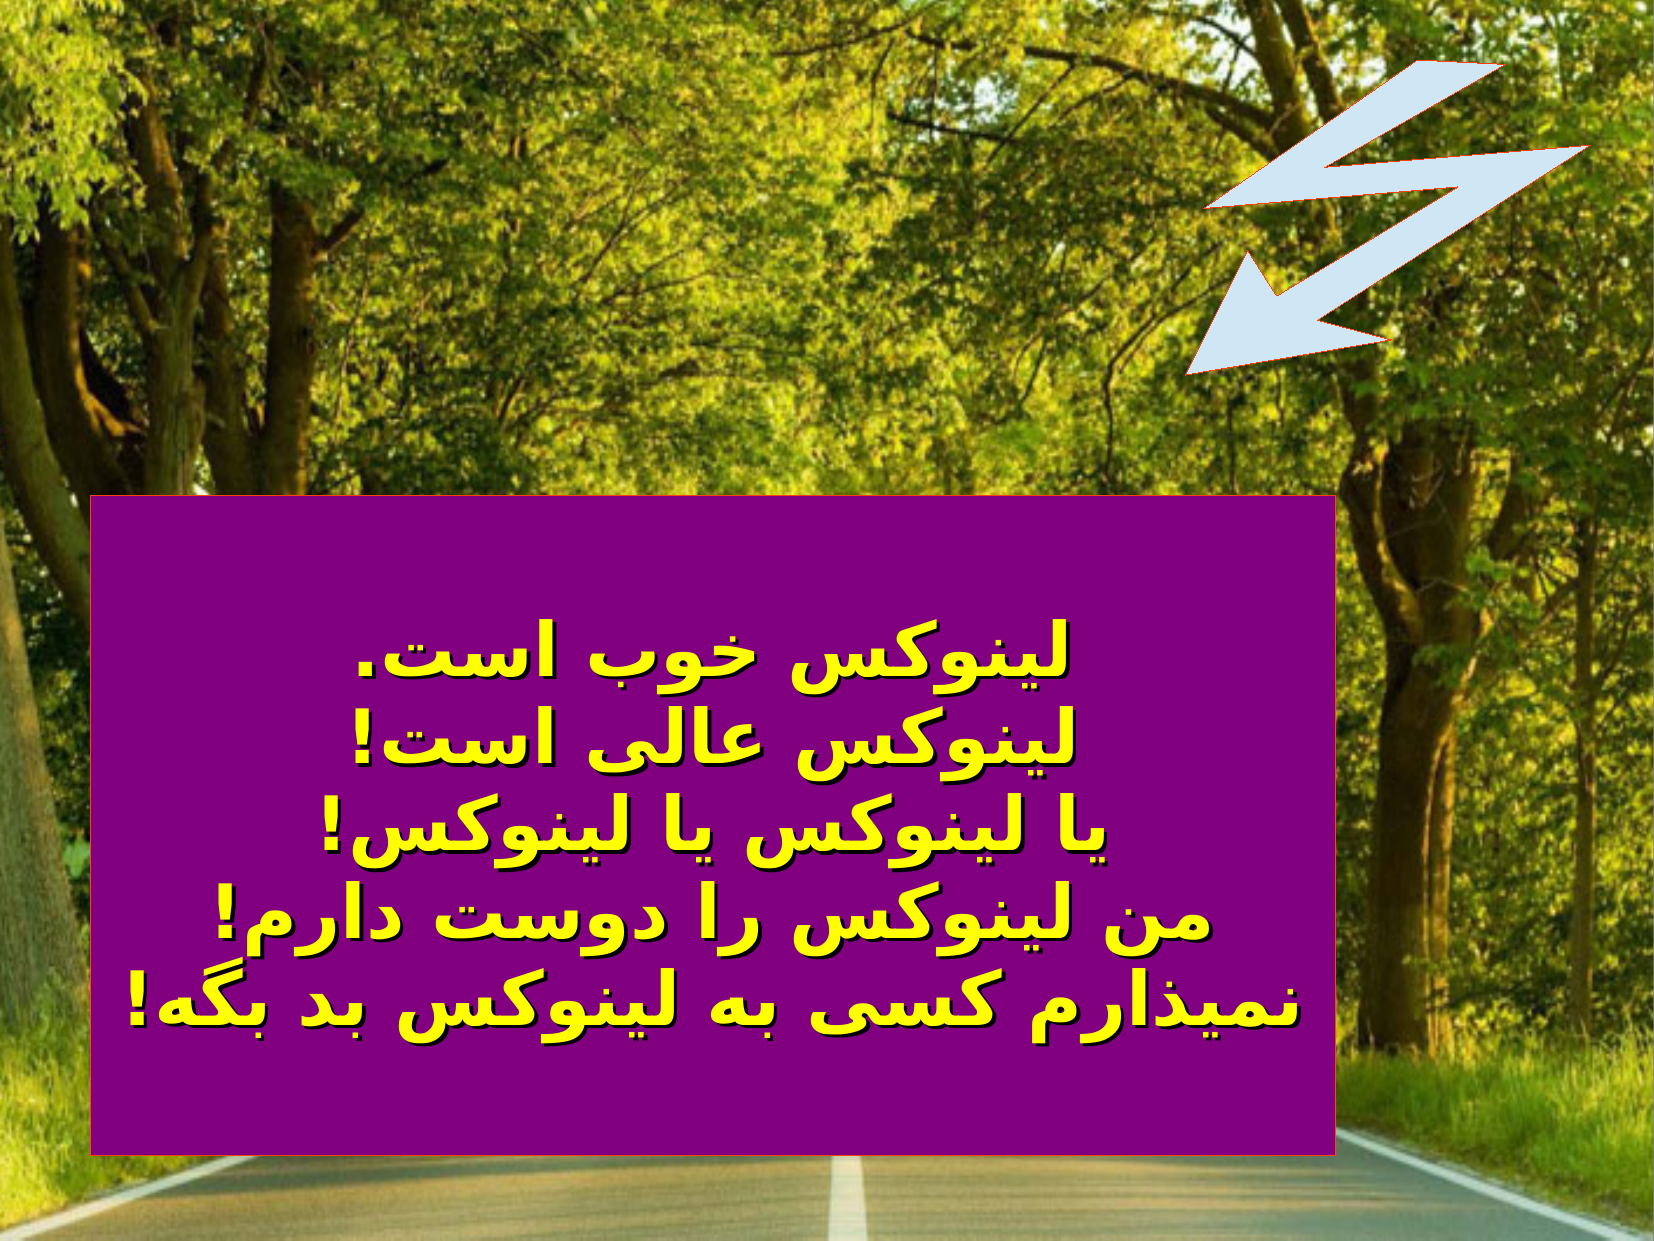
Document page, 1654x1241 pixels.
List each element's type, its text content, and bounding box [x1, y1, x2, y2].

text_box [1185, 60, 1591, 376]
text_box لینوکس خوب است. لینوکس عالی است! یا لینوکس یا لینوکس! من لینوکس را دوست دارم! نمیذارم کسی به لینوکس بد بگه! [90, 495, 1336, 1156]
picture [0, 0, 1654, 1241]
